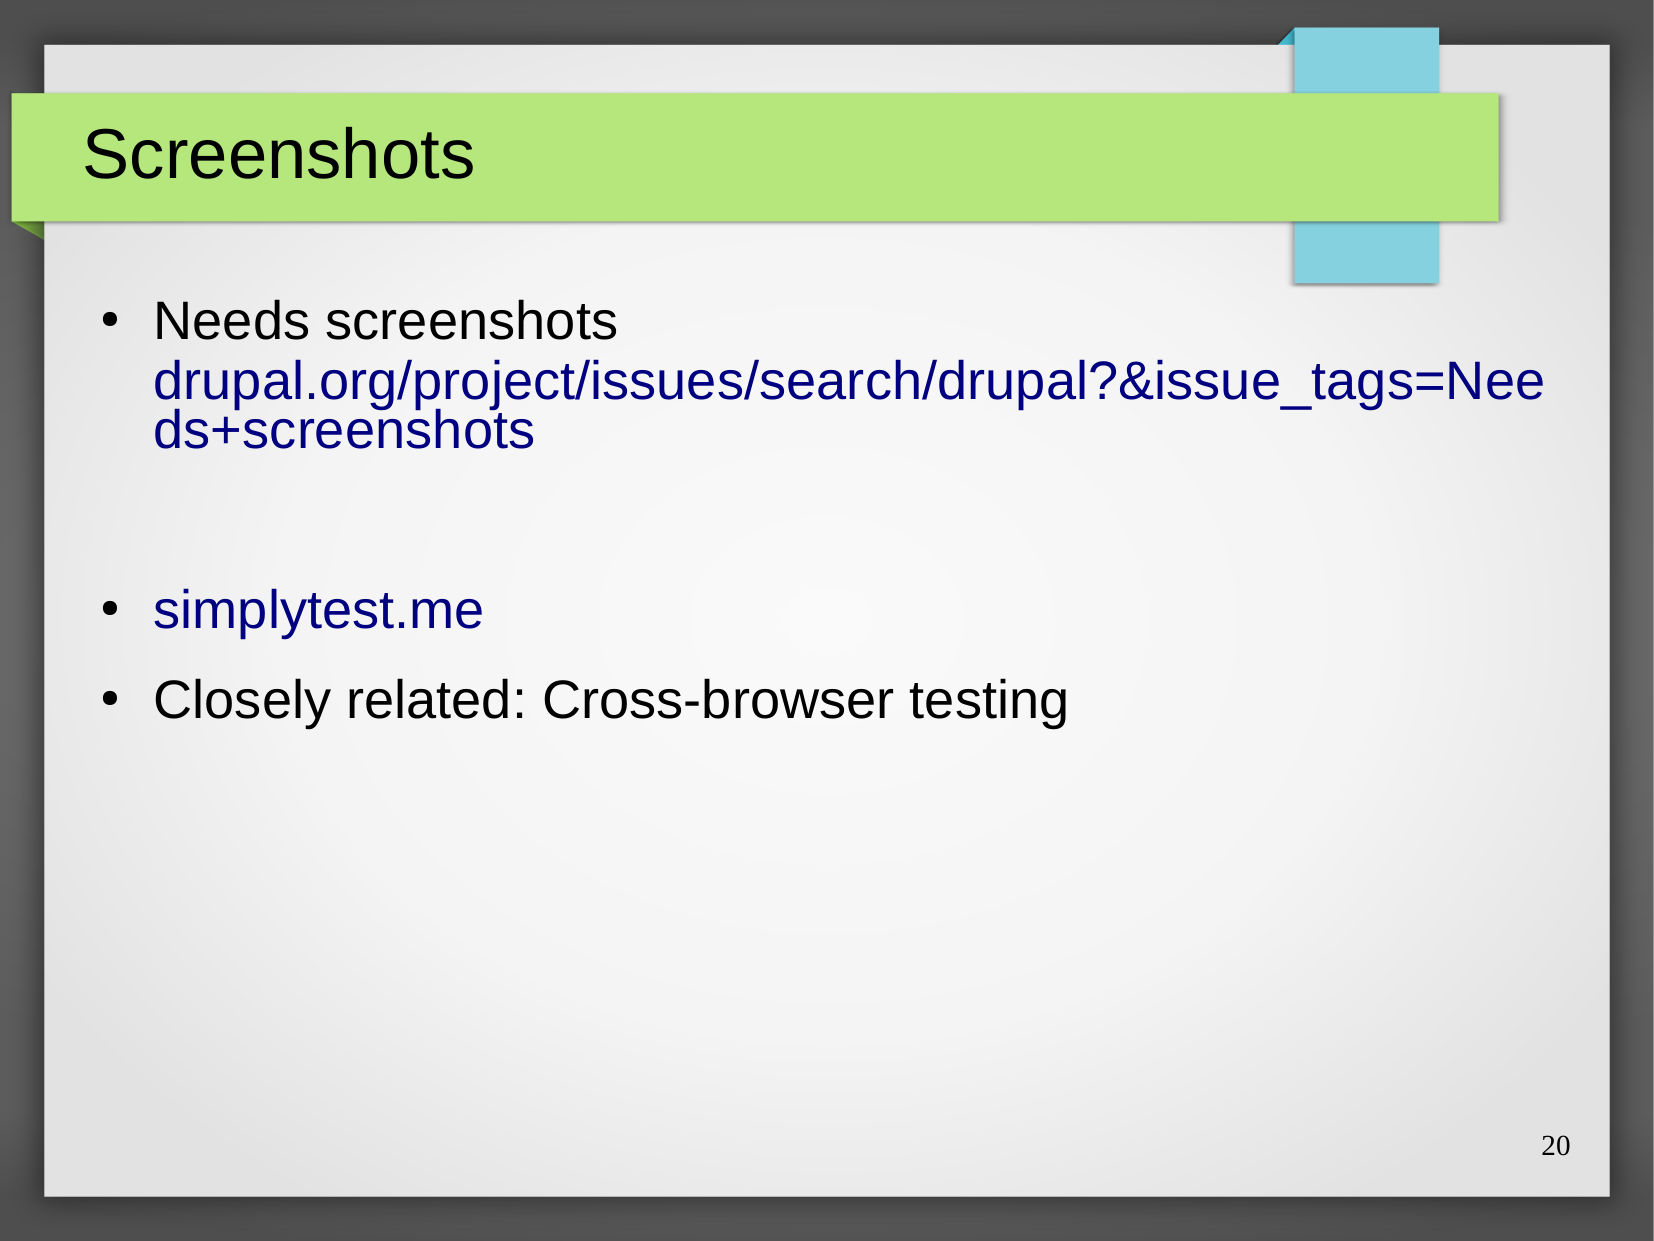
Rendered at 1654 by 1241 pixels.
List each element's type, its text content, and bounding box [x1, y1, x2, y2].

list Needs screenshots drupal.org/project/issues/search/drupal?&issue_tags=Needs+screenshots simplytest.me Closely related: Cross-browser testing [82, 290, 1571, 1010]
title Screenshots [82, 94, 1264, 213]
picture [0, 0, 1654, 1241]
